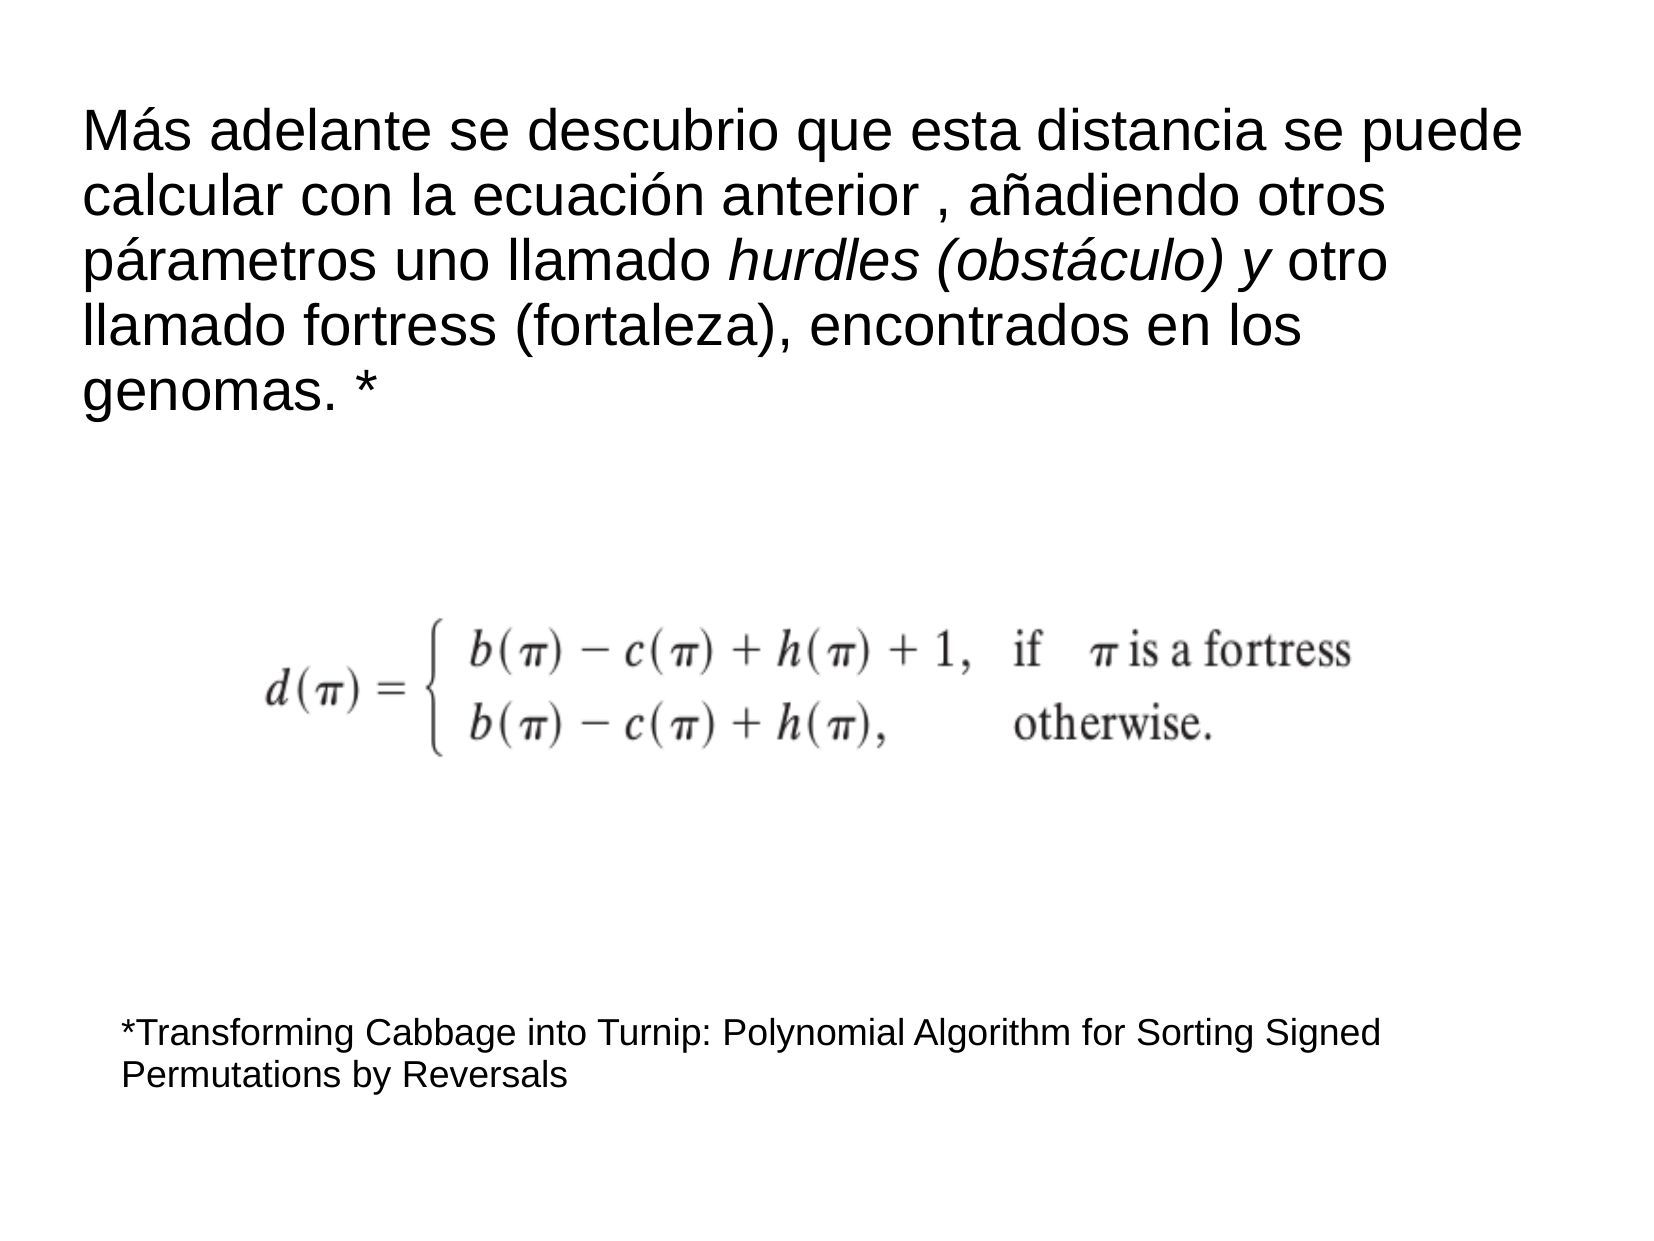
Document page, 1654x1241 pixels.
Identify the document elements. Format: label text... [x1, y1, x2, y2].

picture [224, 578, 1388, 796]
title Más adelante se descubrio que esta distancia se puede calcular con la ecuación anterior , añadiendo otros párametros uno llamado hurdles (obstáculo) y otro llamado fortress (fortaleza), encontrados en los genomas. * [82, 97, 1571, 424]
text_box *Transforming Cabbage into Turnip: Polynomial Algorithm for Sorting Signed Permutations by Reversals [106, 1003, 1607, 1103]
